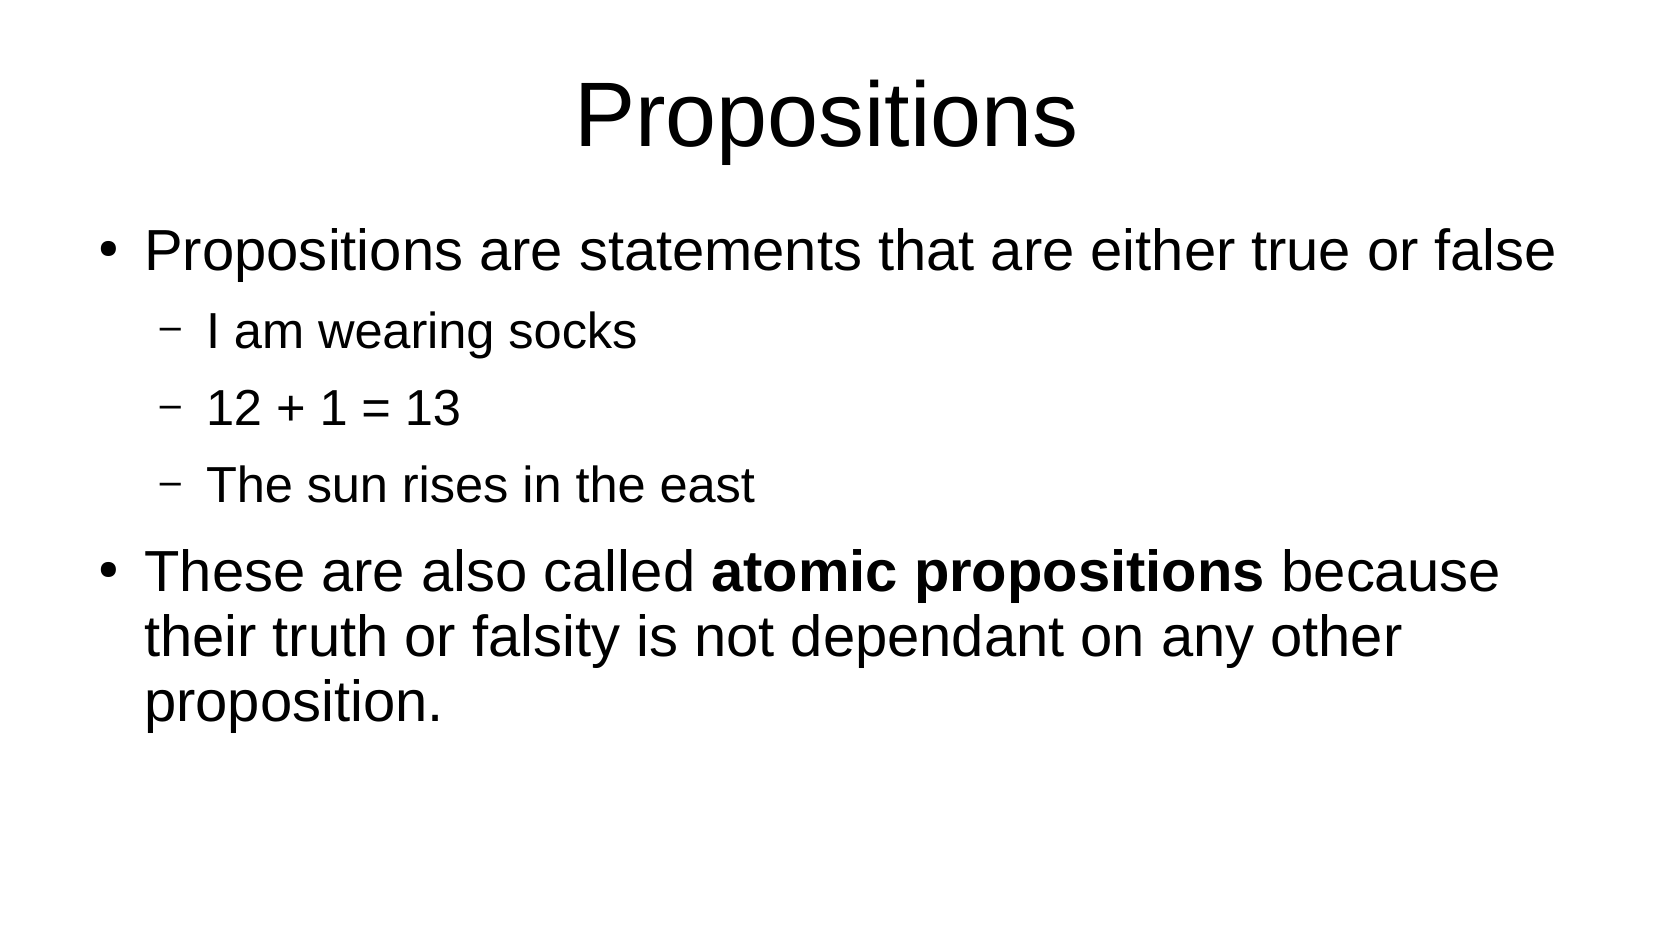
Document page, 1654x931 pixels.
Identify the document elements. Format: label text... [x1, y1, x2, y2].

list Propositions are statements that are either true or false I am wearing socks 12 + 1 = 13 The sun rises in the east These are also called atomic propositions because their truth or falsity is not dependant on any other proposition. [82, 217, 1571, 758]
title Propositions [82, 37, 1571, 193]
